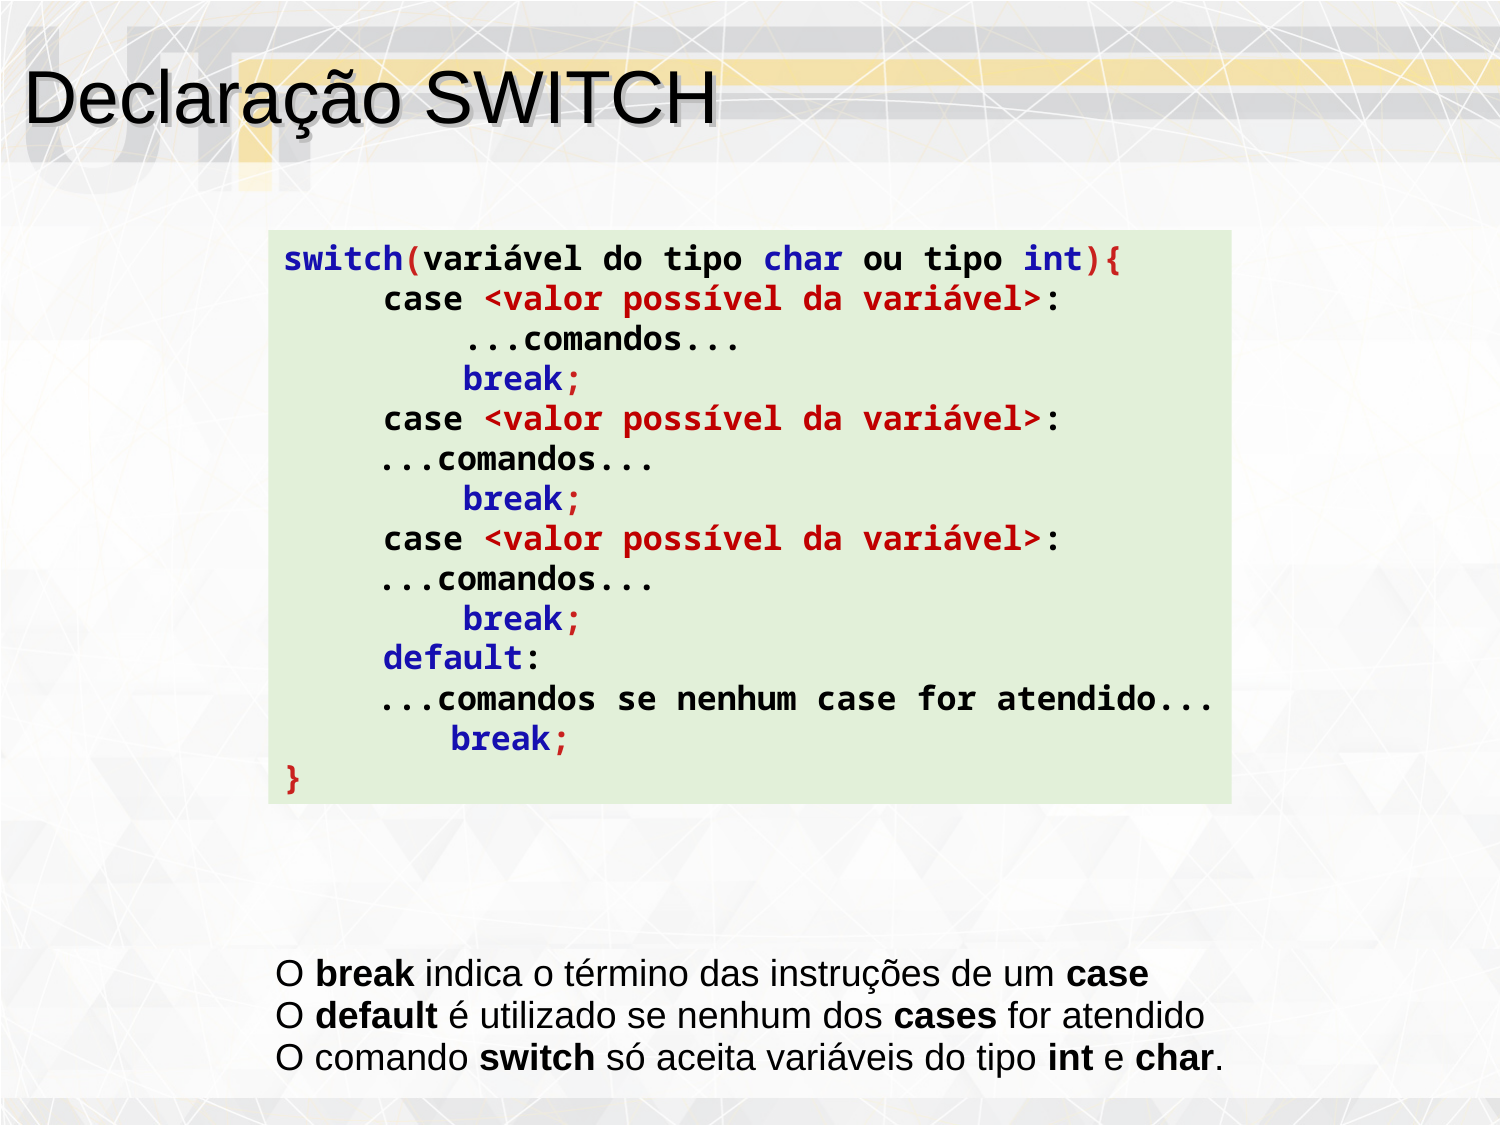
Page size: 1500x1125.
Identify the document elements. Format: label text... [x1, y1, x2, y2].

title Declaração SWITCH [23, 18, 1489, 178]
text_box O break indica o término das instruções de um case O default é utilizado se nenhum dos cases for atendido O comando switch só aceita variáveis do tipo int e char. [260, 944, 1240, 1086]
text_box switch(variável do tipo char ou tipo int){ case <valor possível da variável>: ...comandos... break; case <valor possível da variável>: ...comandos... break; case <valor possível da variável>: ...comandos... break; default: ...comandos se nenhum case for atendido... break; } [268, 230, 1232, 804]
